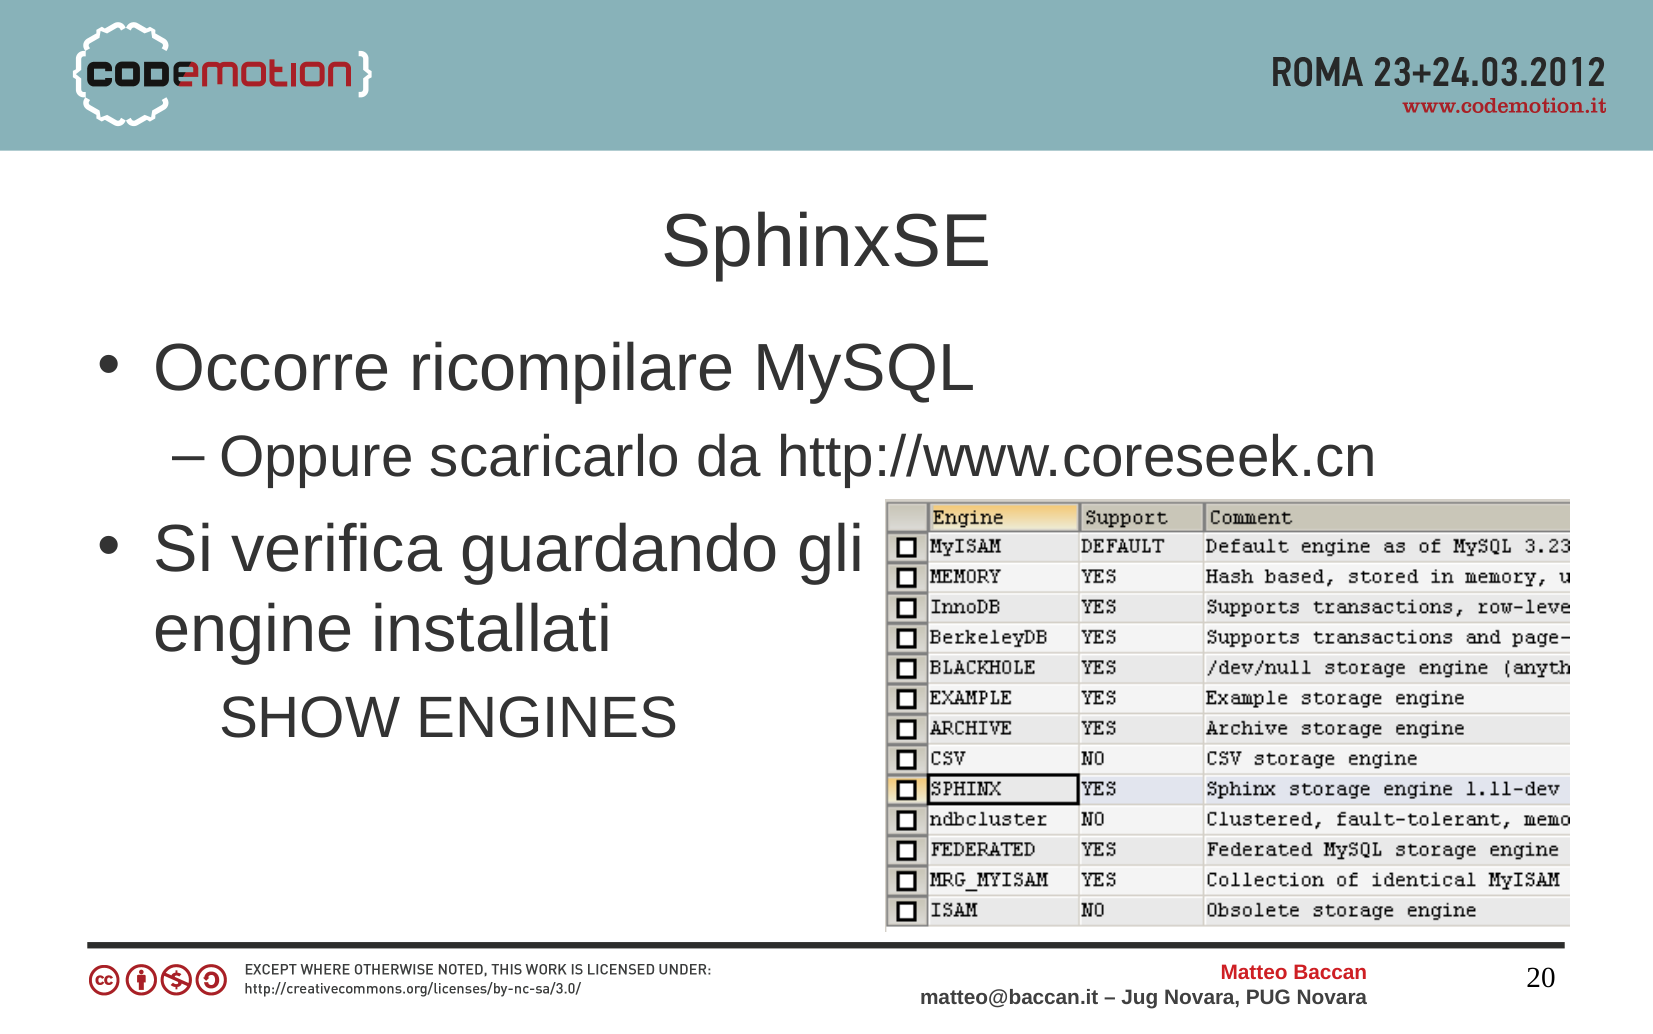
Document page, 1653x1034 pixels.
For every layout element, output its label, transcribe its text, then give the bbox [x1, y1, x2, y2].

picture [0, 0, 1653, 1034]
title SphinxSE [82, 173, 1571, 299]
list Occorre ricompilare MySQL Oppure scaricarlo da http://www.coreseek.cn Si verifica guardando gli engine installati SHOW ENGINES [82, 315, 1571, 902]
